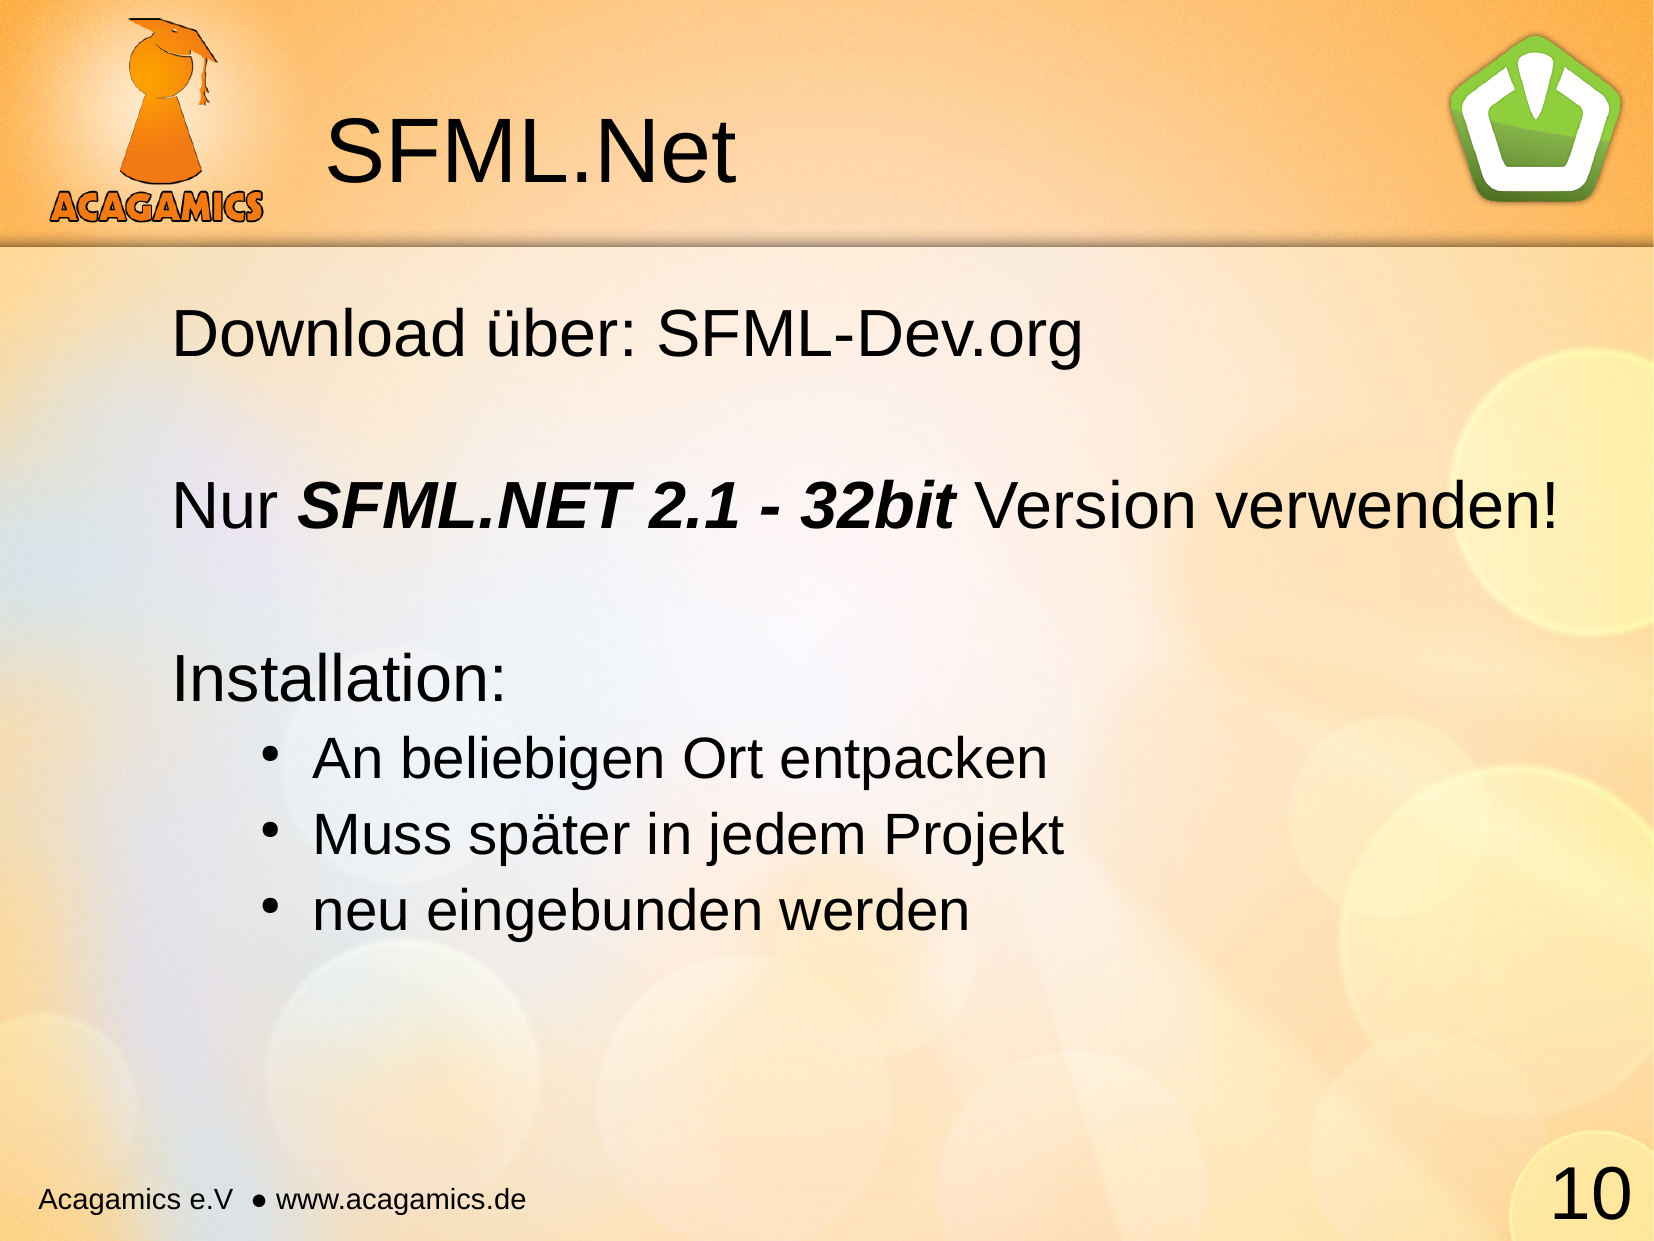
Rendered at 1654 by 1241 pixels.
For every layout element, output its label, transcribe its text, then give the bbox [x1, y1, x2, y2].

list Download über: SFML-Dev.org Nur SFML.NET 2.1 - 32bit Version verwenden! Installation: An beliebigen Ort entpacken Muss später in jedem Projekt neu eingebunden werden [82, 290, 1571, 995]
text_box [1517, 1151, 1654, 1241]
picture [1446, 29, 1626, 207]
title SFML.Net [324, 76, 1571, 216]
